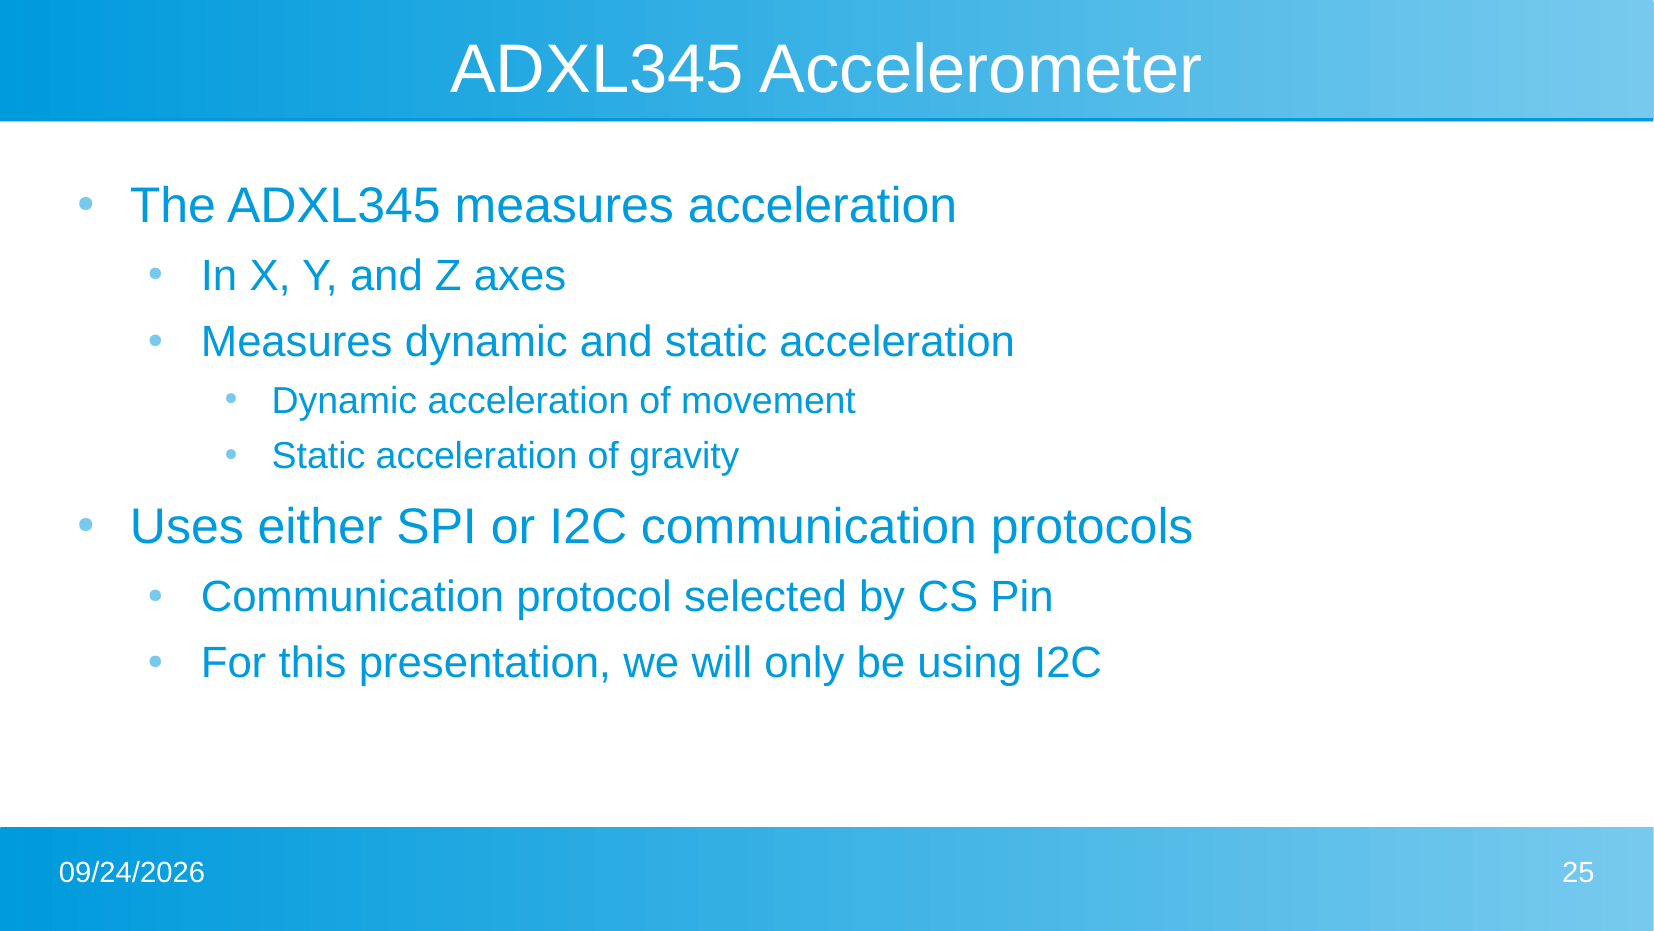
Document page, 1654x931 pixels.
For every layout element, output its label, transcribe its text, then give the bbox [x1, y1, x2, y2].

list The ADXL345 measures acceleration In X, Y, and Z axes Measures dynamic and static acceleration Dynamic acceleration of movement Static acceleration of gravity Uses either SPI or I2C communication protocols Communication protocol selected by CS Pin For this presentation, we will only be using I2C [59, 177, 1595, 768]
title ADXL345 Accelerometer [59, 29, 1595, 108]
